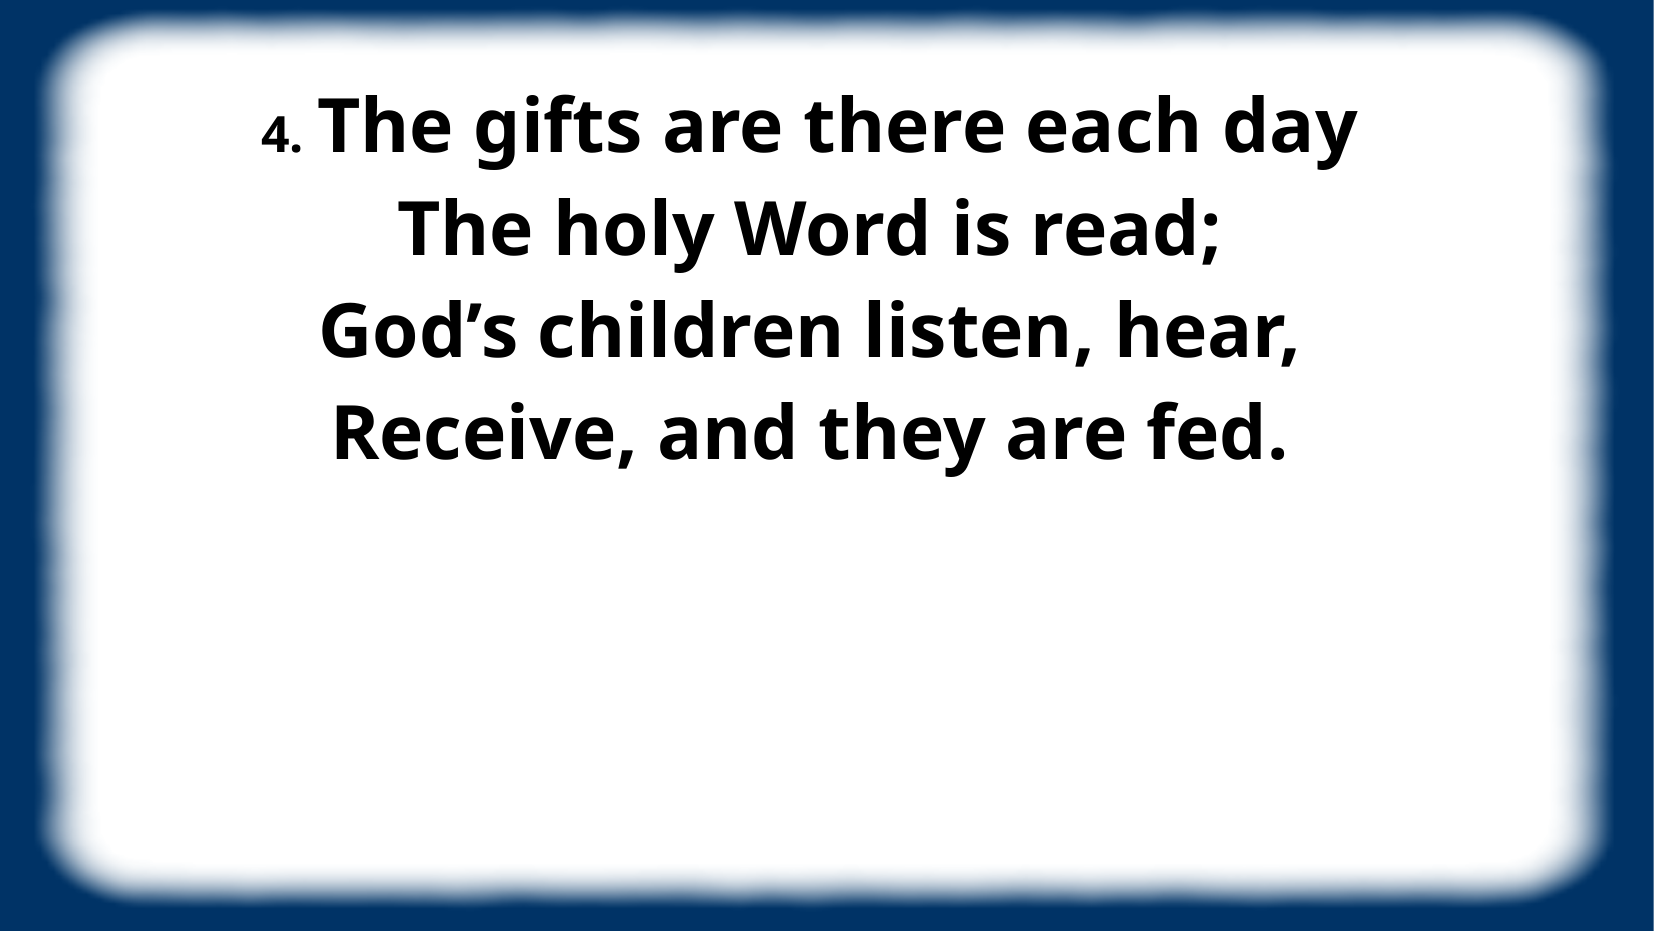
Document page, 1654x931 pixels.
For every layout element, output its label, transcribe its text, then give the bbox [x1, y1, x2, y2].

text_box 4. The gifts are there each day The holy Word is read; God’s children listen, hear, Receive, and they are fed. [90, 65, 1531, 478]
picture [0, 0, 1654, 931]
